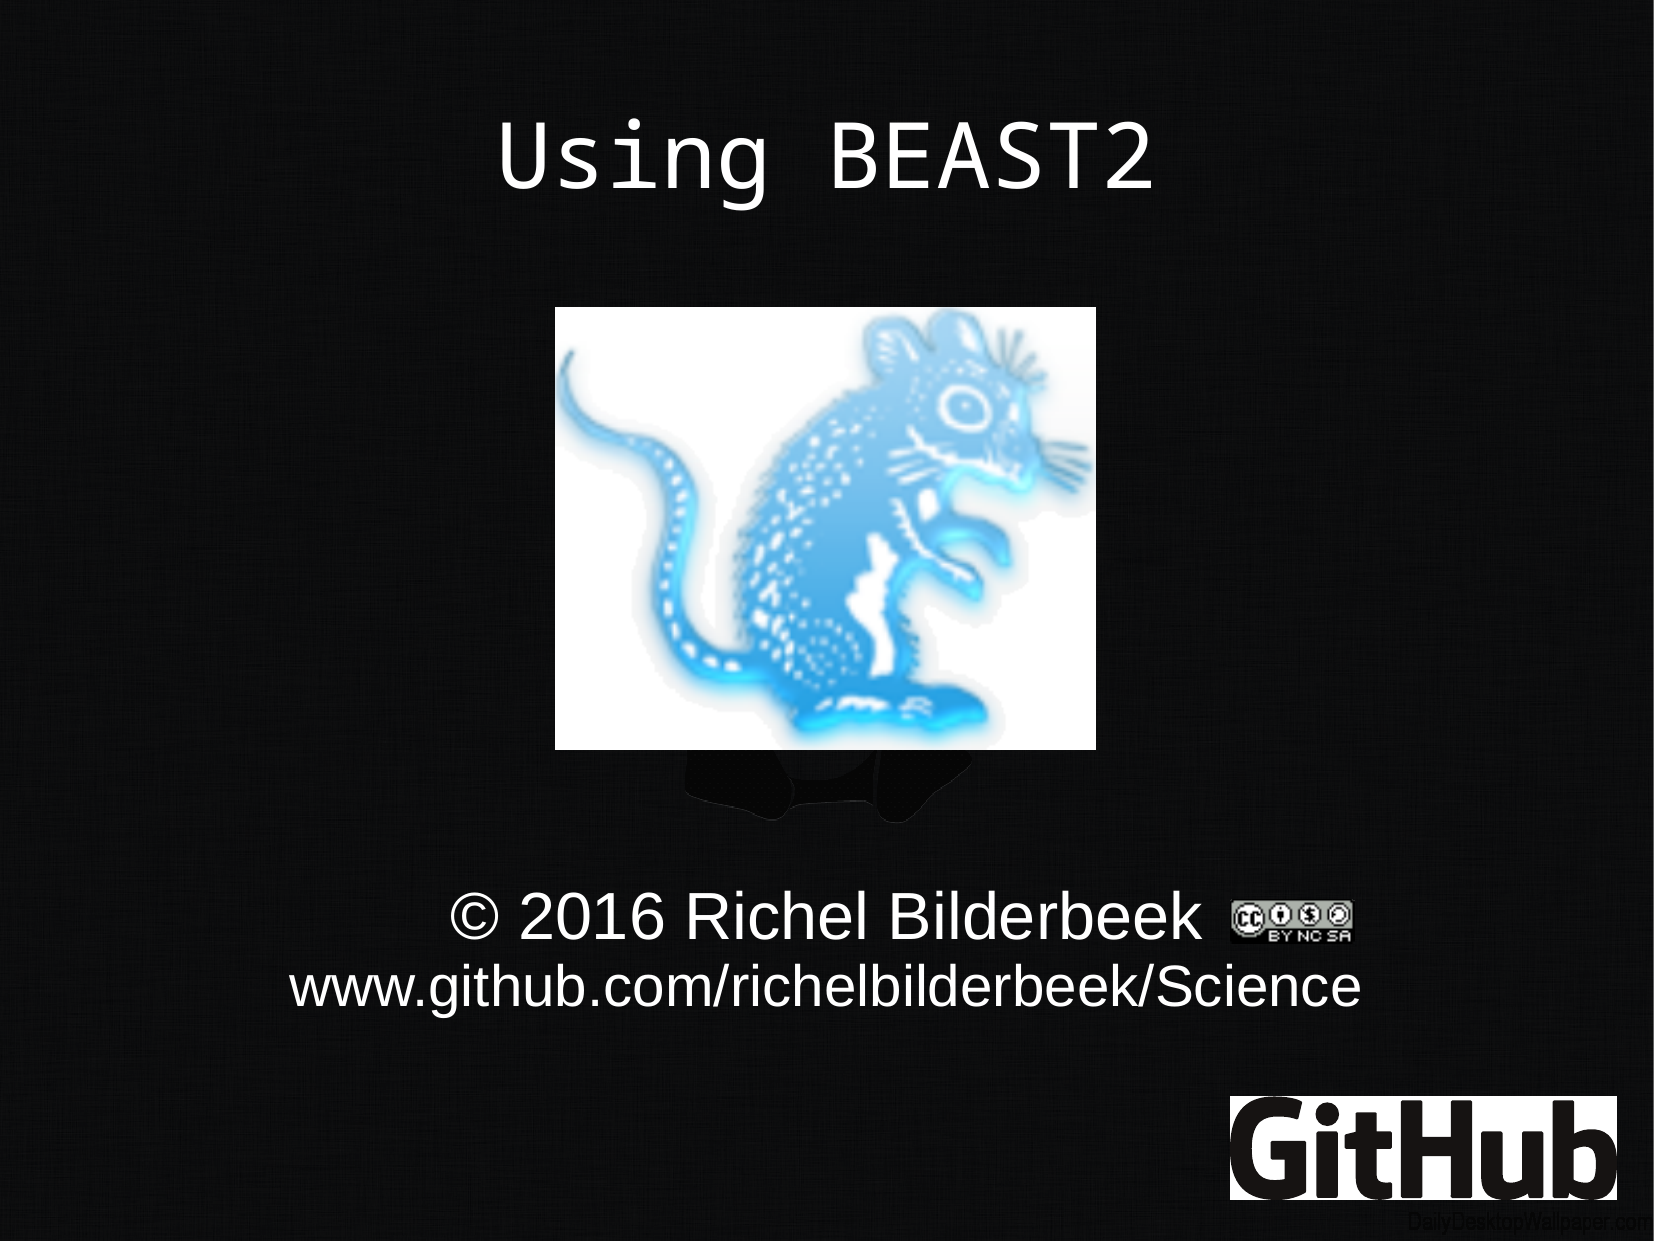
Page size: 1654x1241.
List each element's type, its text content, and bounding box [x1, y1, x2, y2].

subtitle © 2016 Richel Bilderbeek www.github.com/richelbilderbeek/Science [82, 280, 1571, 1019]
picture [0, 0, 1654, 1241]
title Using BEAST2 [82, 49, 1571, 257]
